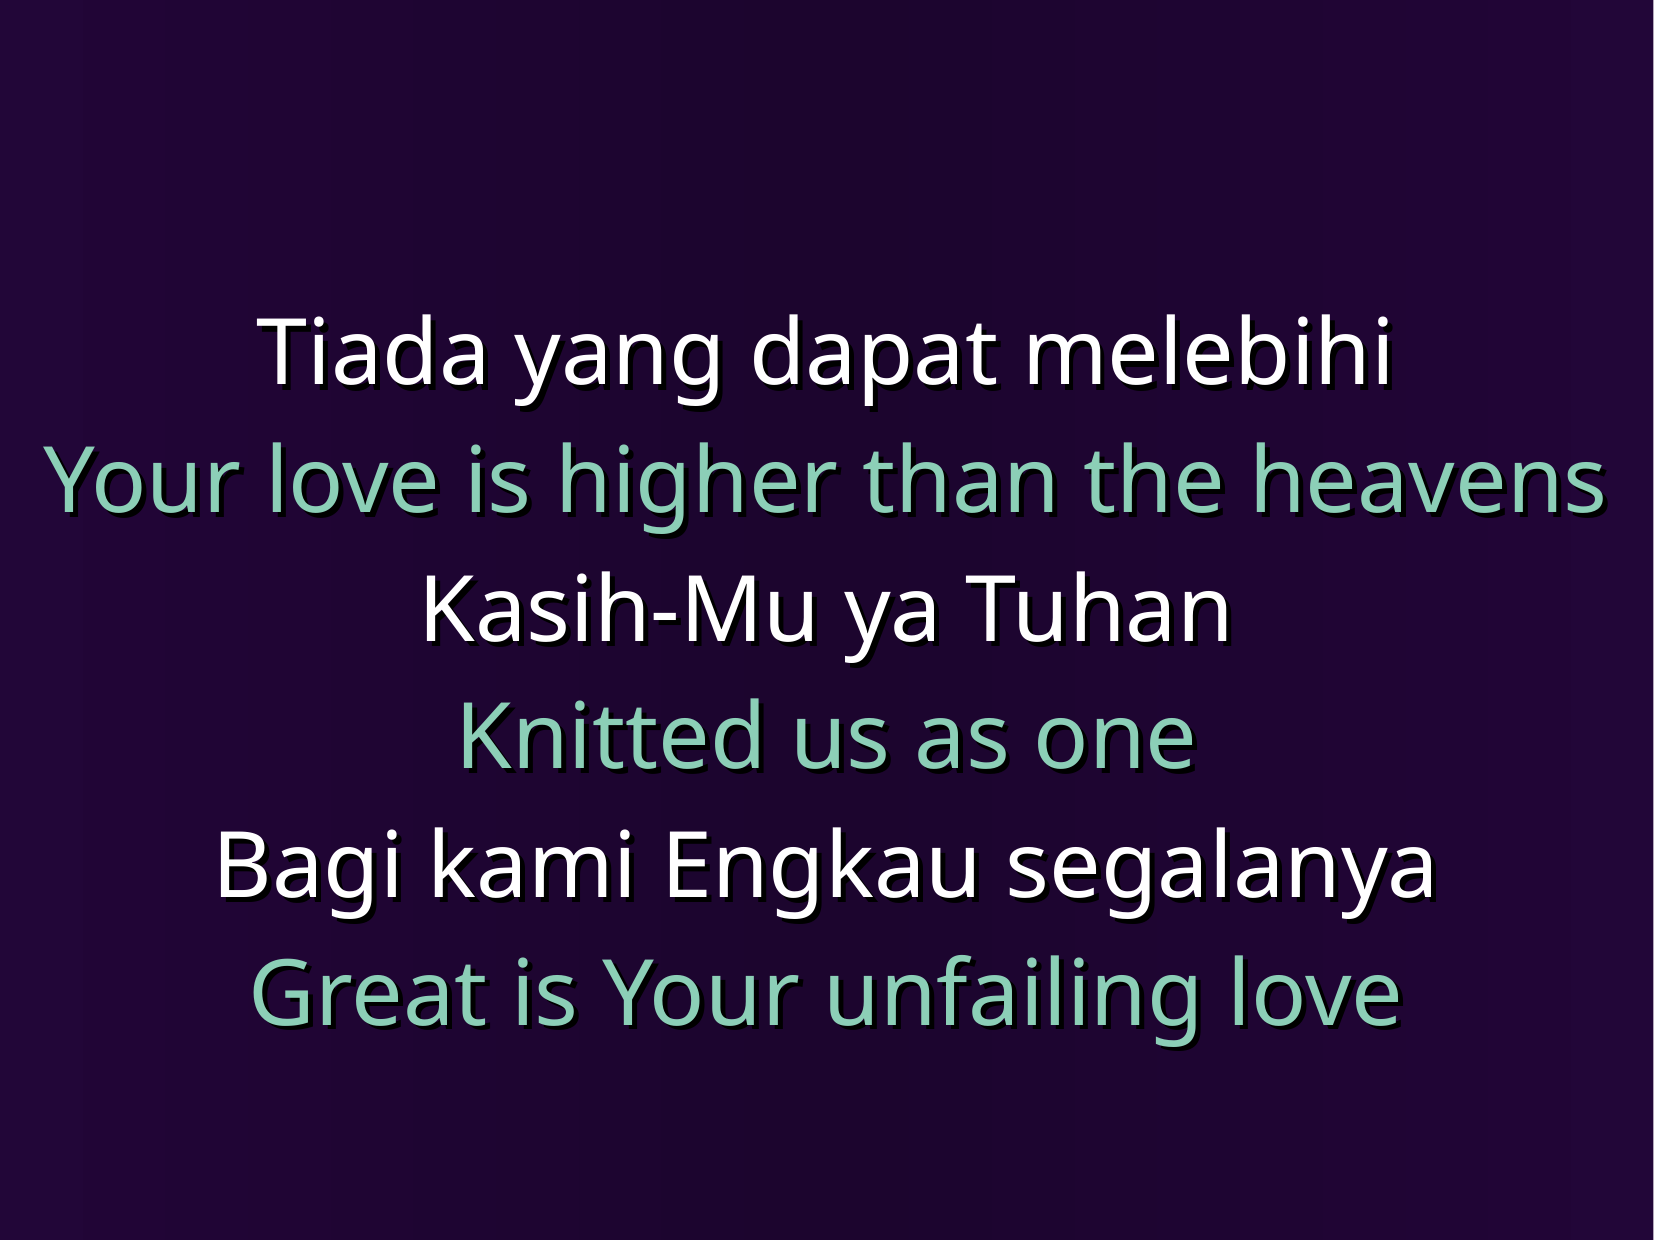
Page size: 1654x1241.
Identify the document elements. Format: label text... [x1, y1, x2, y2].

text_box Tiada yang dapat melebihi Kasih-Mu ya Tuhan Bagi kami Engkau segalanya [0, 856, 1654, 1138]
text_box Your love is higher than the heavens Knitted us as one Great is Your unfailing love [0, 279, 1654, 856]
